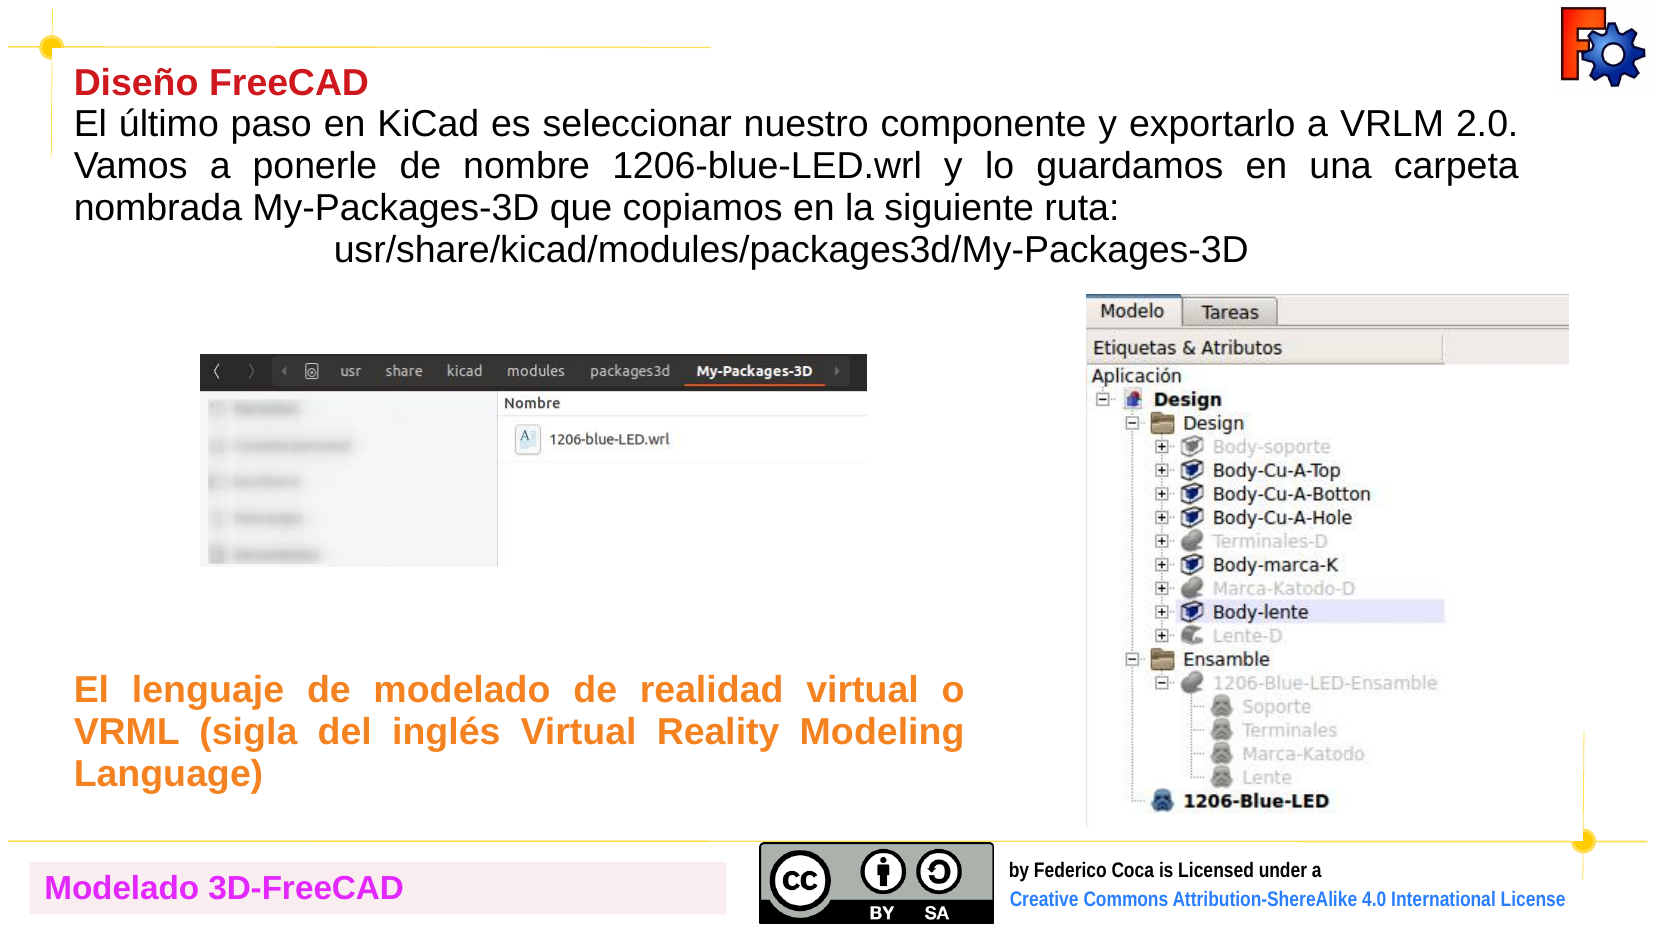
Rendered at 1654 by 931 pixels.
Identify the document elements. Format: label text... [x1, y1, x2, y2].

picture [1086, 294, 1569, 827]
picture [1556, 0, 1651, 95]
text_box Diseño FreeCAD El último paso en KiCad es seleccionar nuestro componente y exportarlo a VRLM 2.0. Vamos a ponerle de nombre 1206-blue-LED.wrl y lo guardamos en una carpeta nombrada My-Packages-3D que copiamos en la siguiente ruta: usr/share/kicad/modules/packages3d/My-Packages-3D [59, 53, 1534, 279]
text_box Modelado 3D-FreeCAD [29, 862, 727, 915]
picture [200, 354, 867, 567]
text_box El lenguaje de modelado de realidad virtual o VRML (sigla del inglés Virtual Reality Modeling Language) [59, 661, 981, 803]
